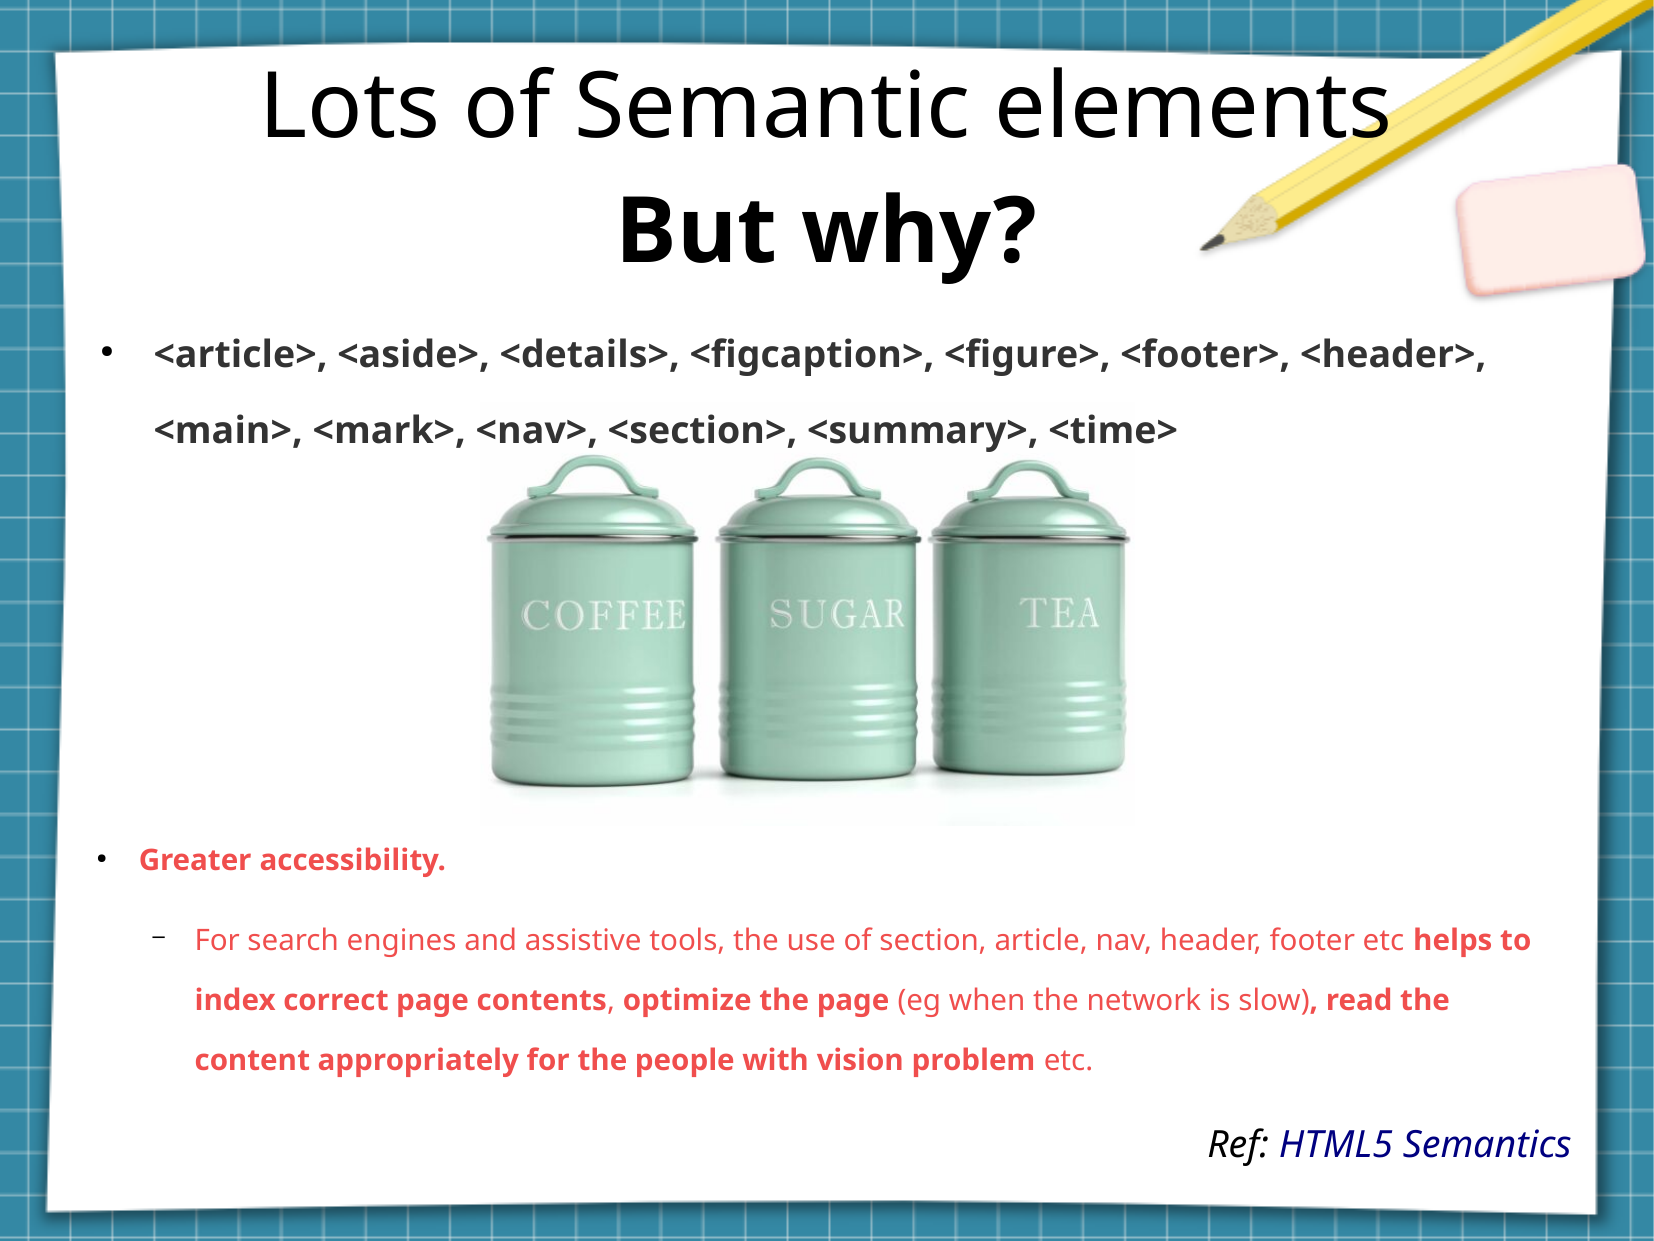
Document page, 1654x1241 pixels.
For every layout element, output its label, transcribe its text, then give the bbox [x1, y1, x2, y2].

text_box Ref: HTML5 Semantics [1192, 1110, 1601, 1181]
picture [0, 0, 1654, 1241]
list Greater accessibility. For search engines and assistive tools, the use of section, article, nav, header, footer etc helps to index correct page contents, optimize the page (eg when the network is slow), read the content appropriately for the people with vision problem etc. [82, 839, 1571, 1081]
list <article>, <aside>, <details>, <figcaption>, <figure>, <footer>, <header>, <main>, <mark>, <nav>, <section>, <summary>, <time> [82, 302, 1571, 544]
title Lots of Semantic elements But why? [82, 61, 1571, 269]
